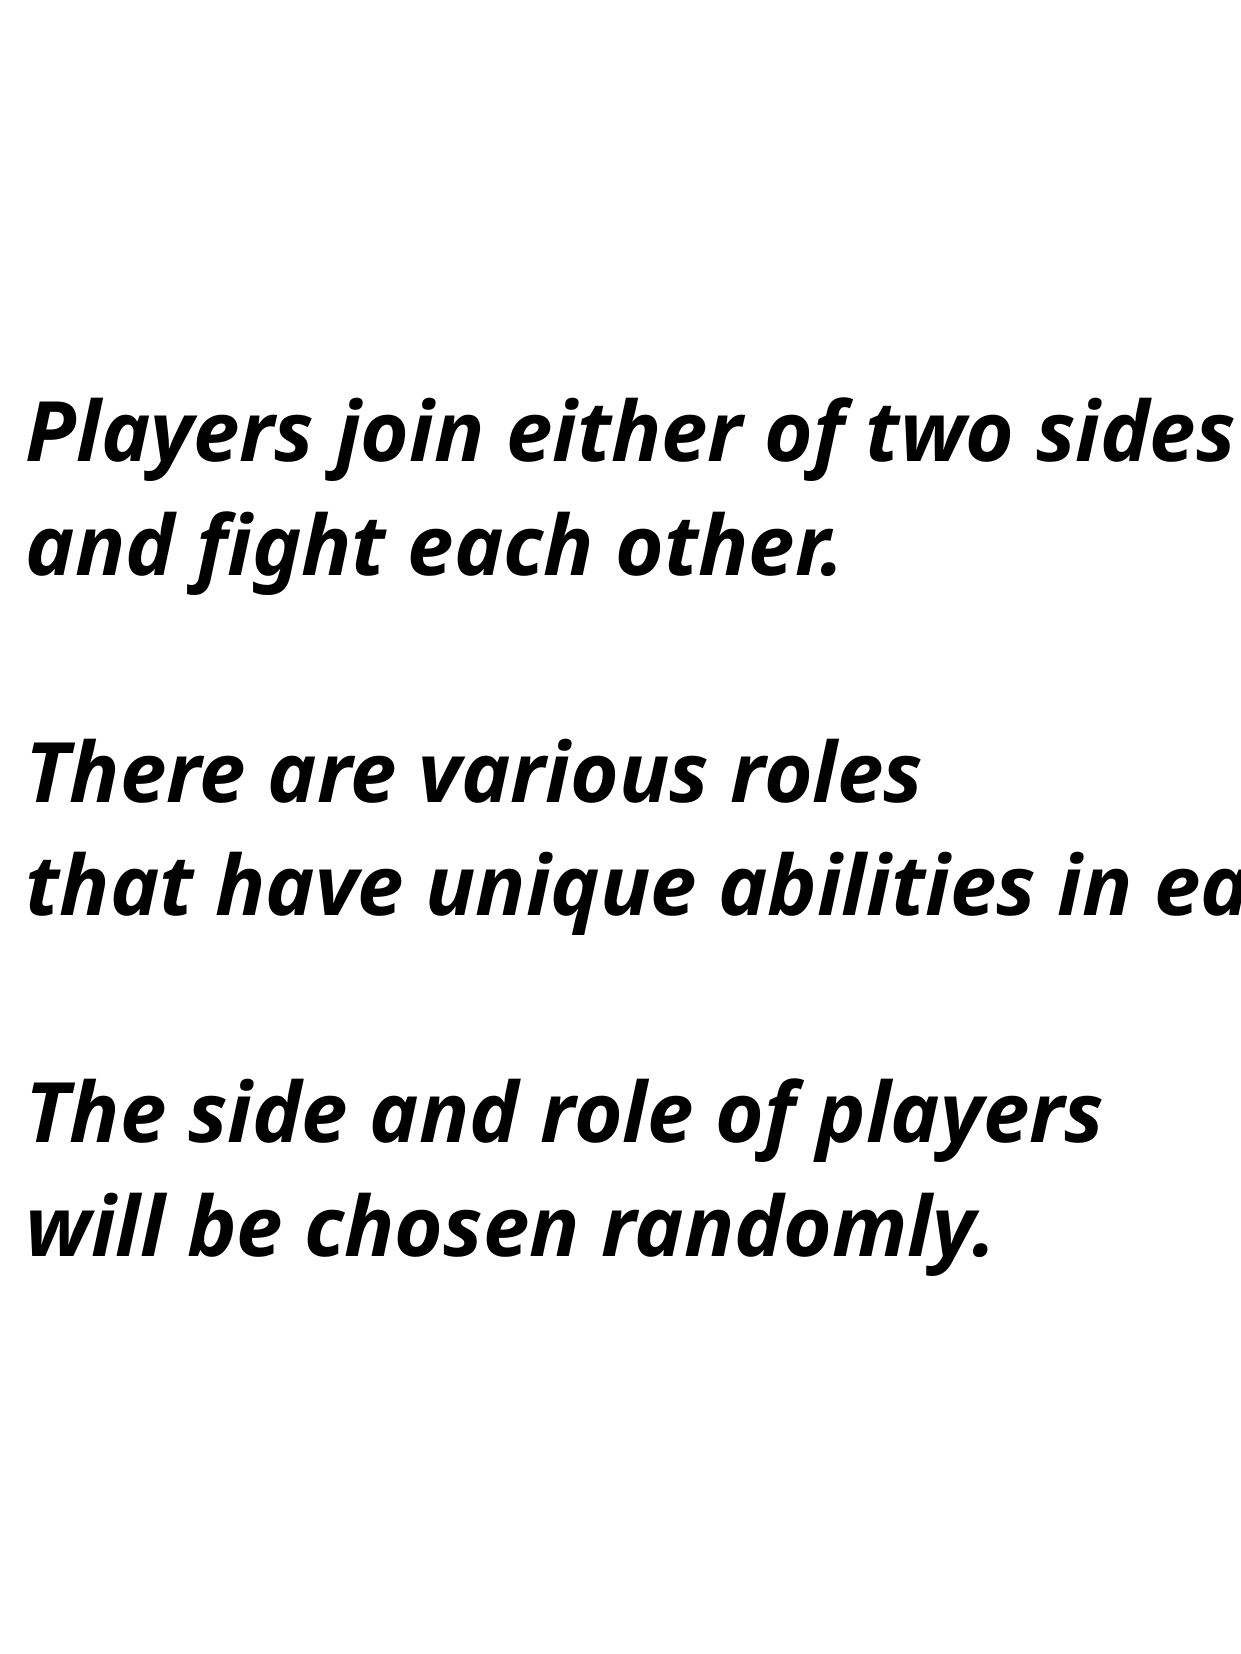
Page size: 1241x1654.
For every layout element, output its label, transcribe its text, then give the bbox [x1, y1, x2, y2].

text_box Players join either of two sides and fight each other. There are various roles that have unique abilities in each side. The side and role of players will be chosen randomly. [11, 385, 1230, 1269]
